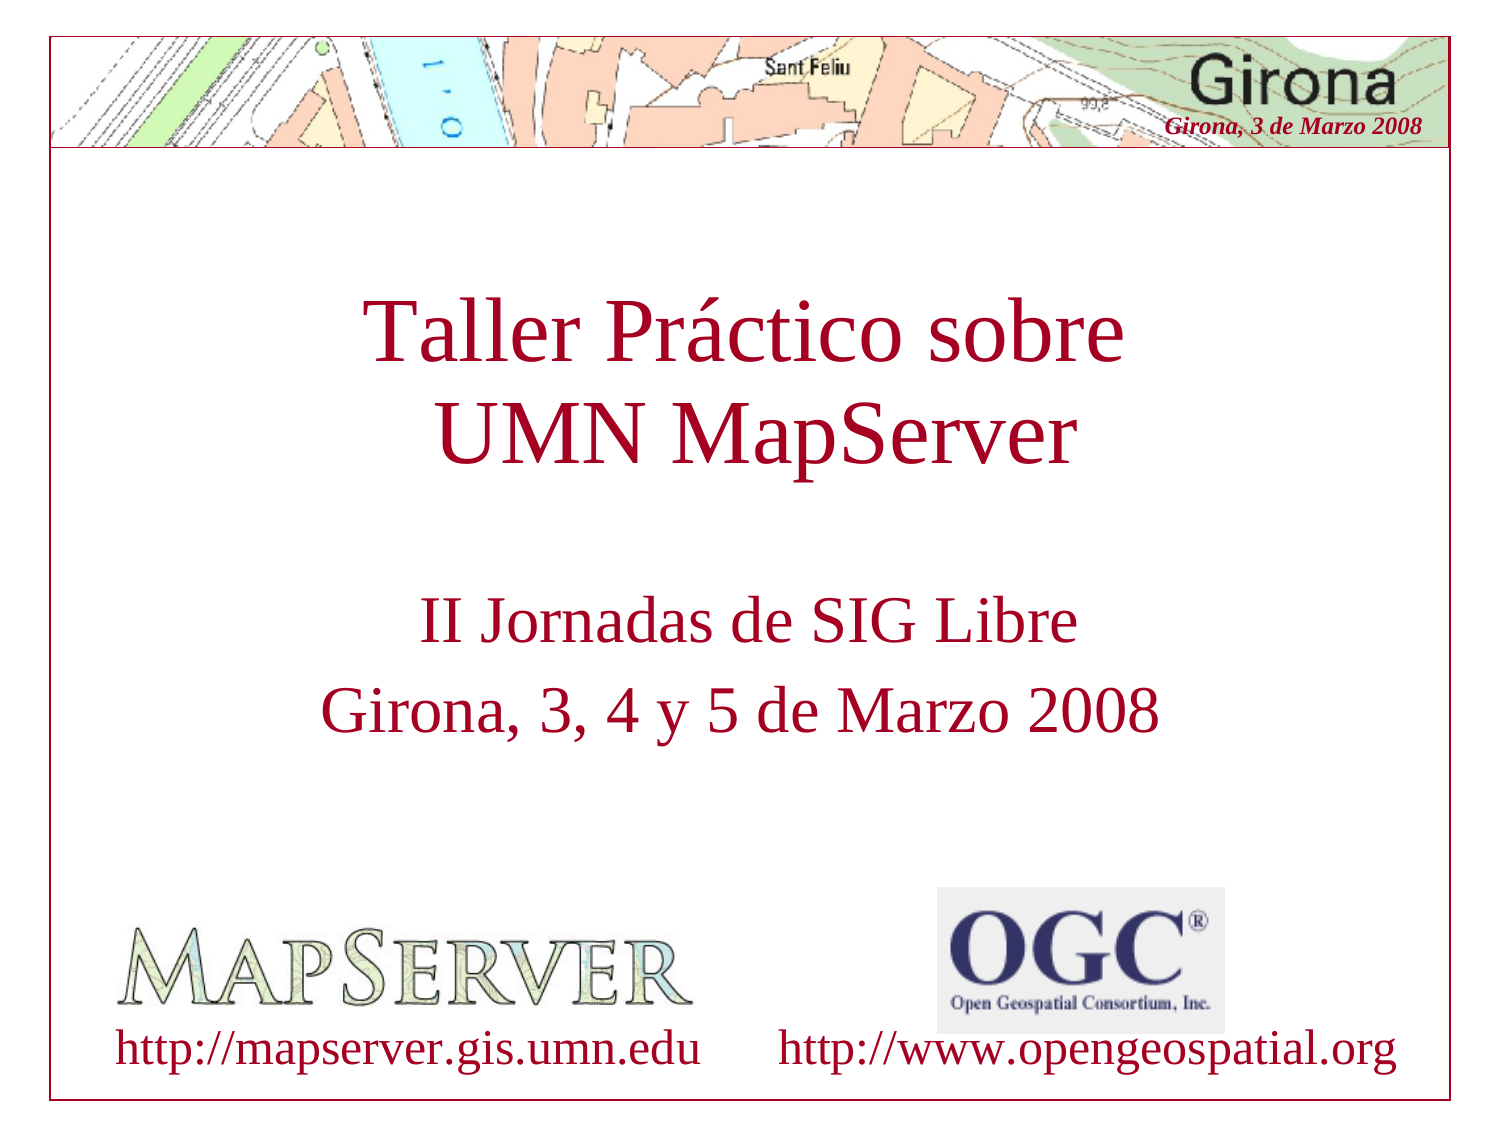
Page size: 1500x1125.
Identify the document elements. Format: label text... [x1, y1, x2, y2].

picture [937, 887, 1225, 1034]
text_box http://mapserver.gis.umn.edu [100, 1012, 717, 1084]
picture [112, 924, 702, 1009]
text_box http://www.opengeospatial.org [763, 1012, 1414, 1084]
subtitle II Jornadas de SIG Libre Girona, 3, 4 y 5 de Marzo 2008 [225, 575, 1276, 776]
title Taller Práctico sobre UMN MapServer [112, 262, 1401, 501]
picture [51, 37, 1448, 147]
